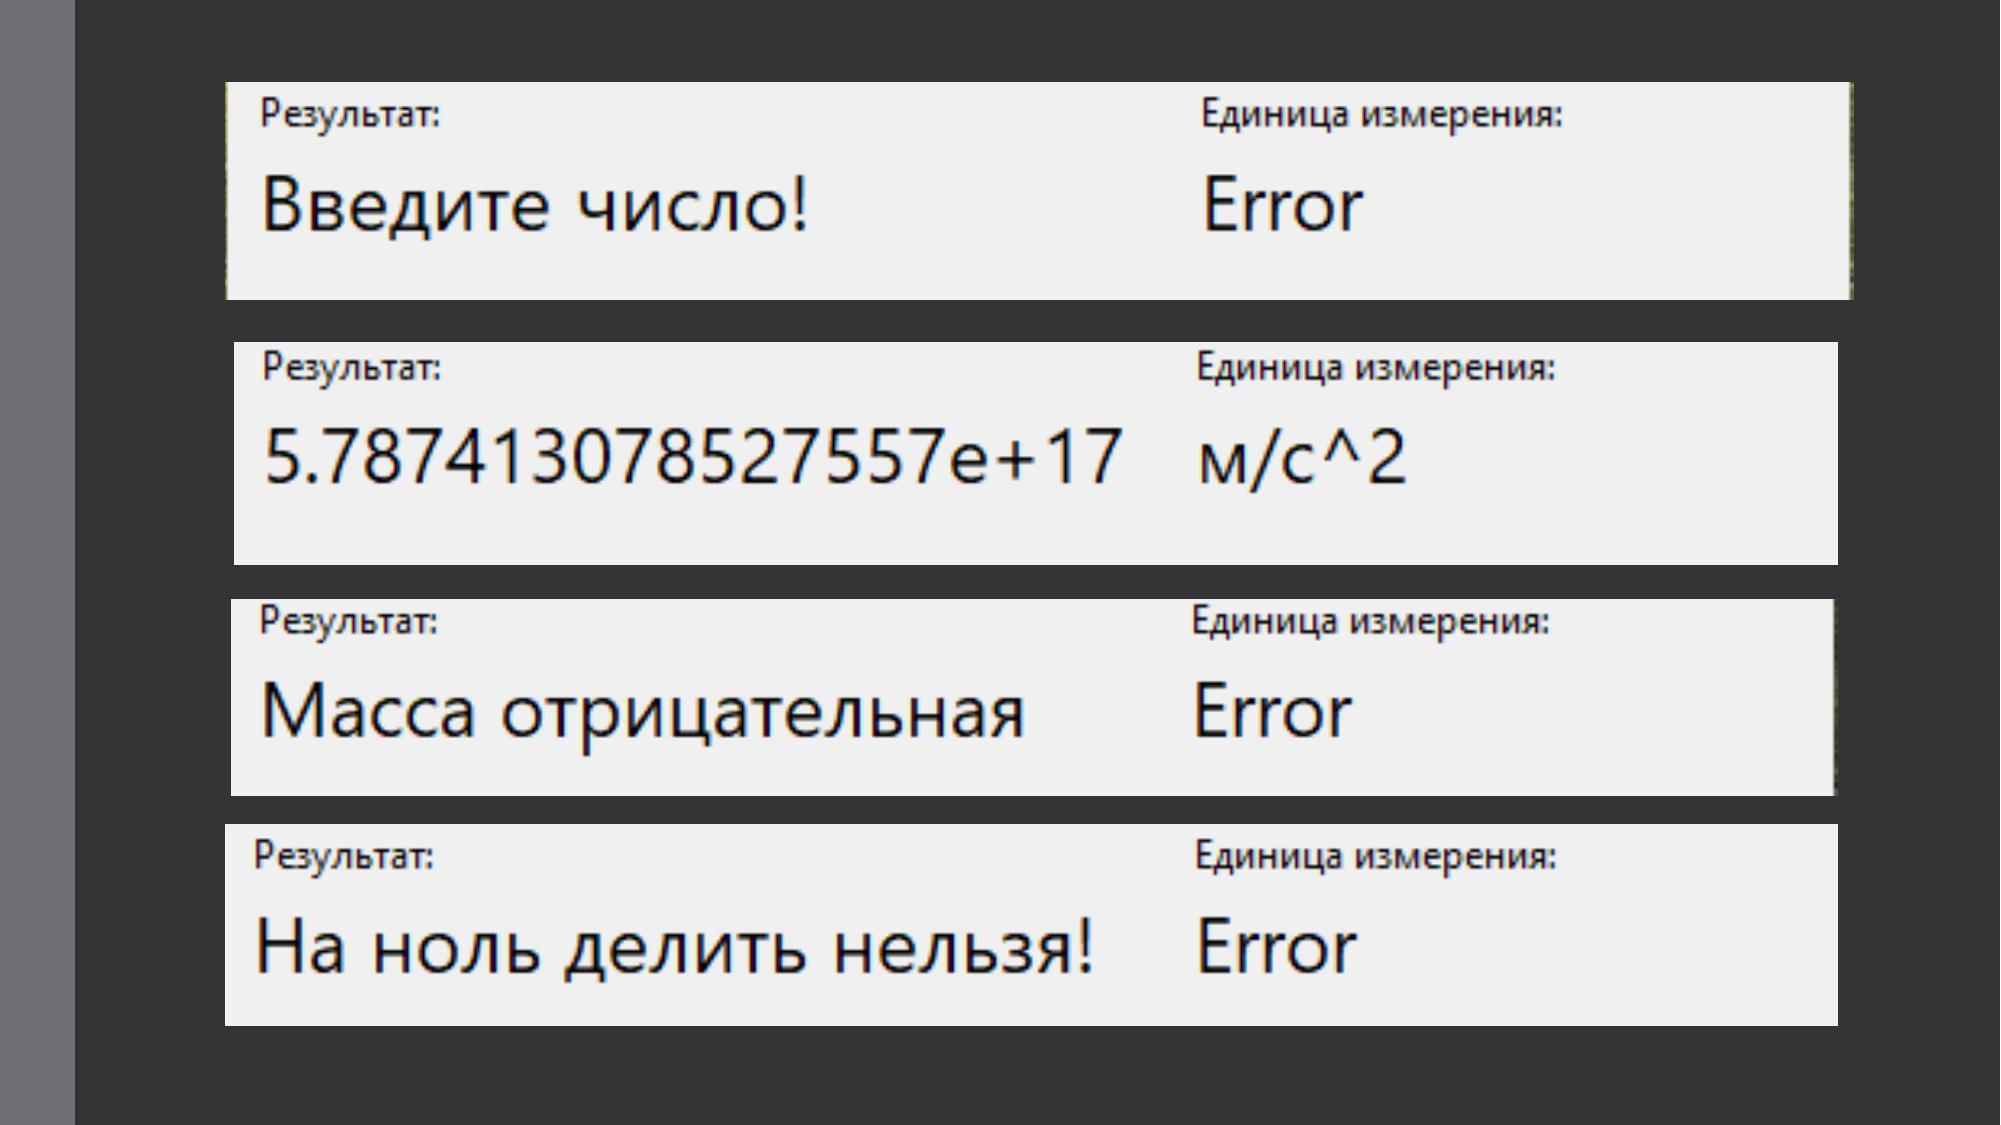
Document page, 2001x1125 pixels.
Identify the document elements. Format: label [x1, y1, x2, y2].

picture [225, 824, 1838, 1026]
picture [234, 342, 1838, 565]
picture [231, 599, 1838, 796]
picture [225, 82, 1854, 300]
